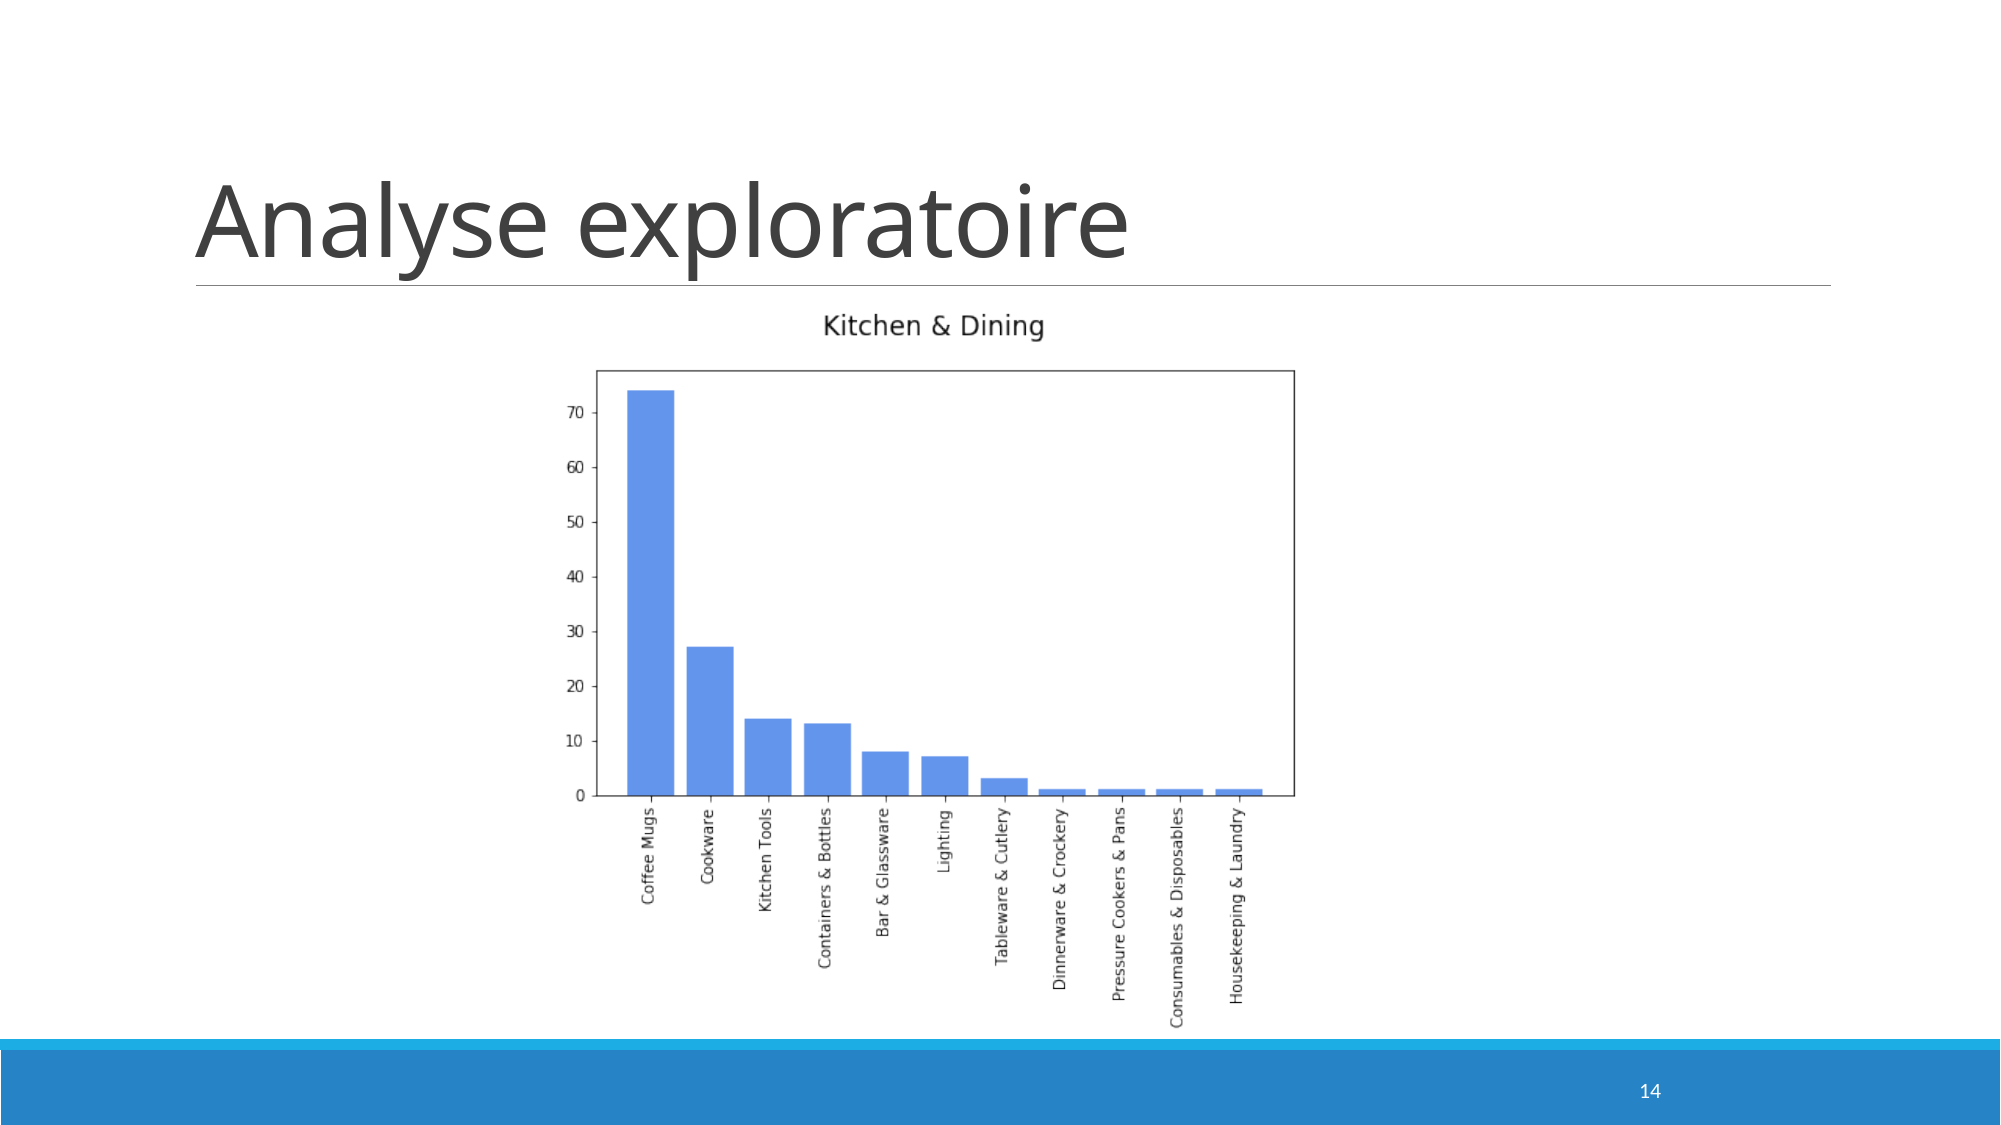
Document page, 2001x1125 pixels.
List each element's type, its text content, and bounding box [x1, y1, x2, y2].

text_box [1624, 1059, 1840, 1120]
title Analyse exploratoire [180, 47, 1831, 286]
picture [554, 303, 1305, 1038]
